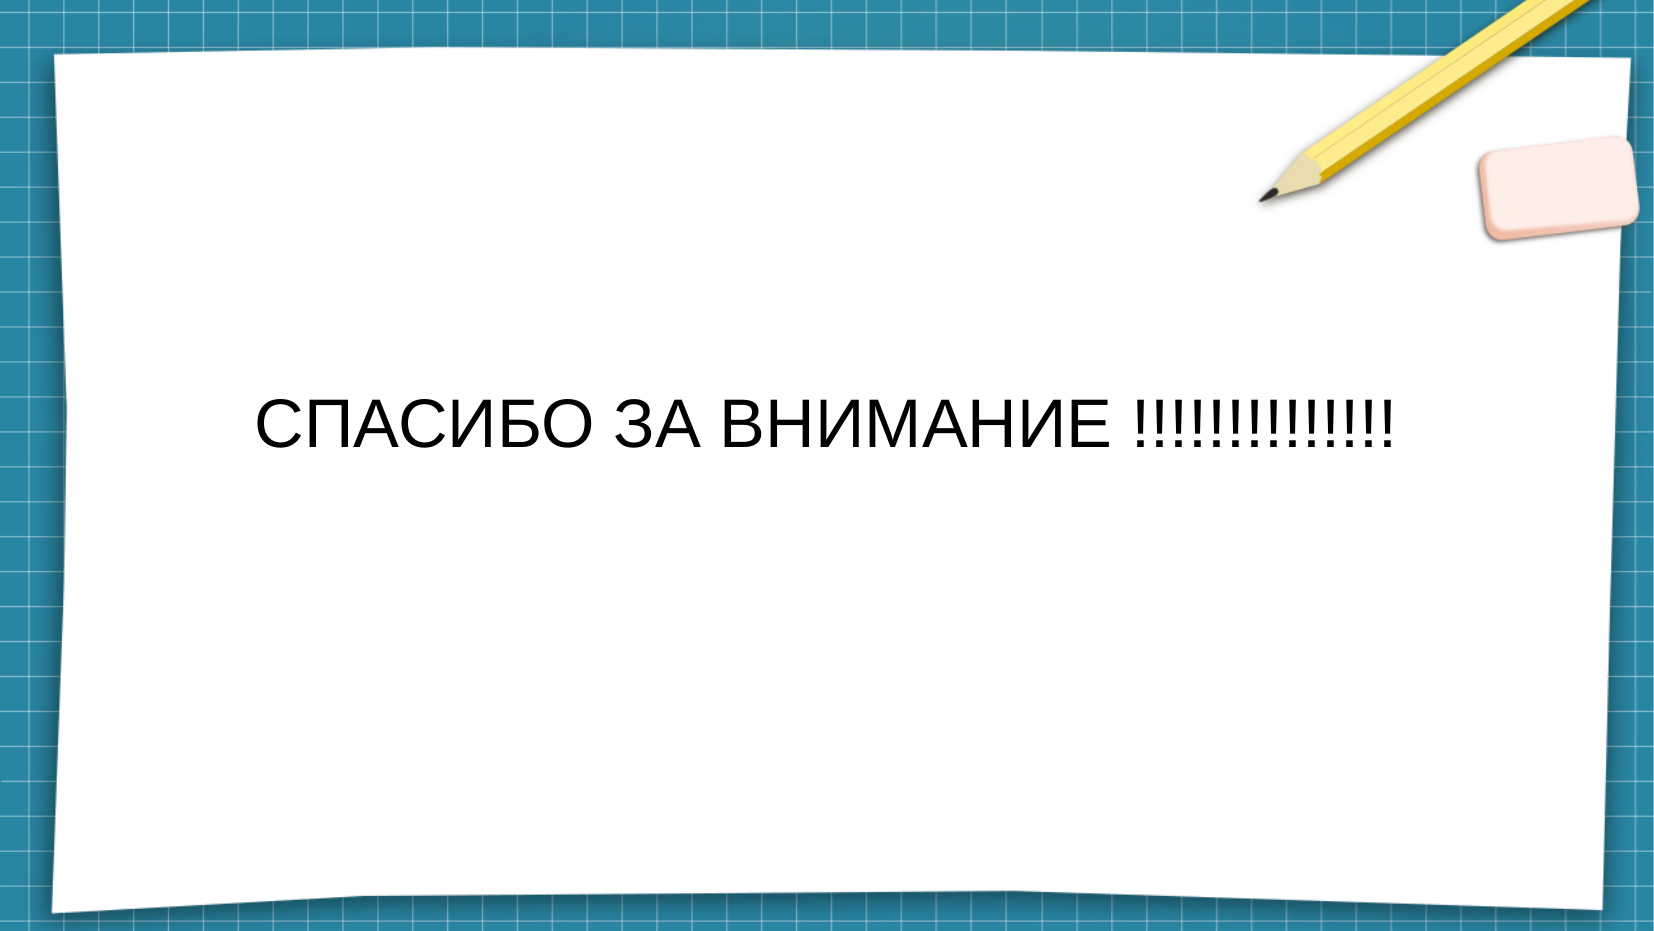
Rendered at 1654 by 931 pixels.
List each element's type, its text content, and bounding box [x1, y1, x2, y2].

title СПАСИБО ЗА ВНИМАНИЕ !!!!!!!!!!!!!! [82, 383, 1571, 540]
picture [0, 0, 1654, 931]
